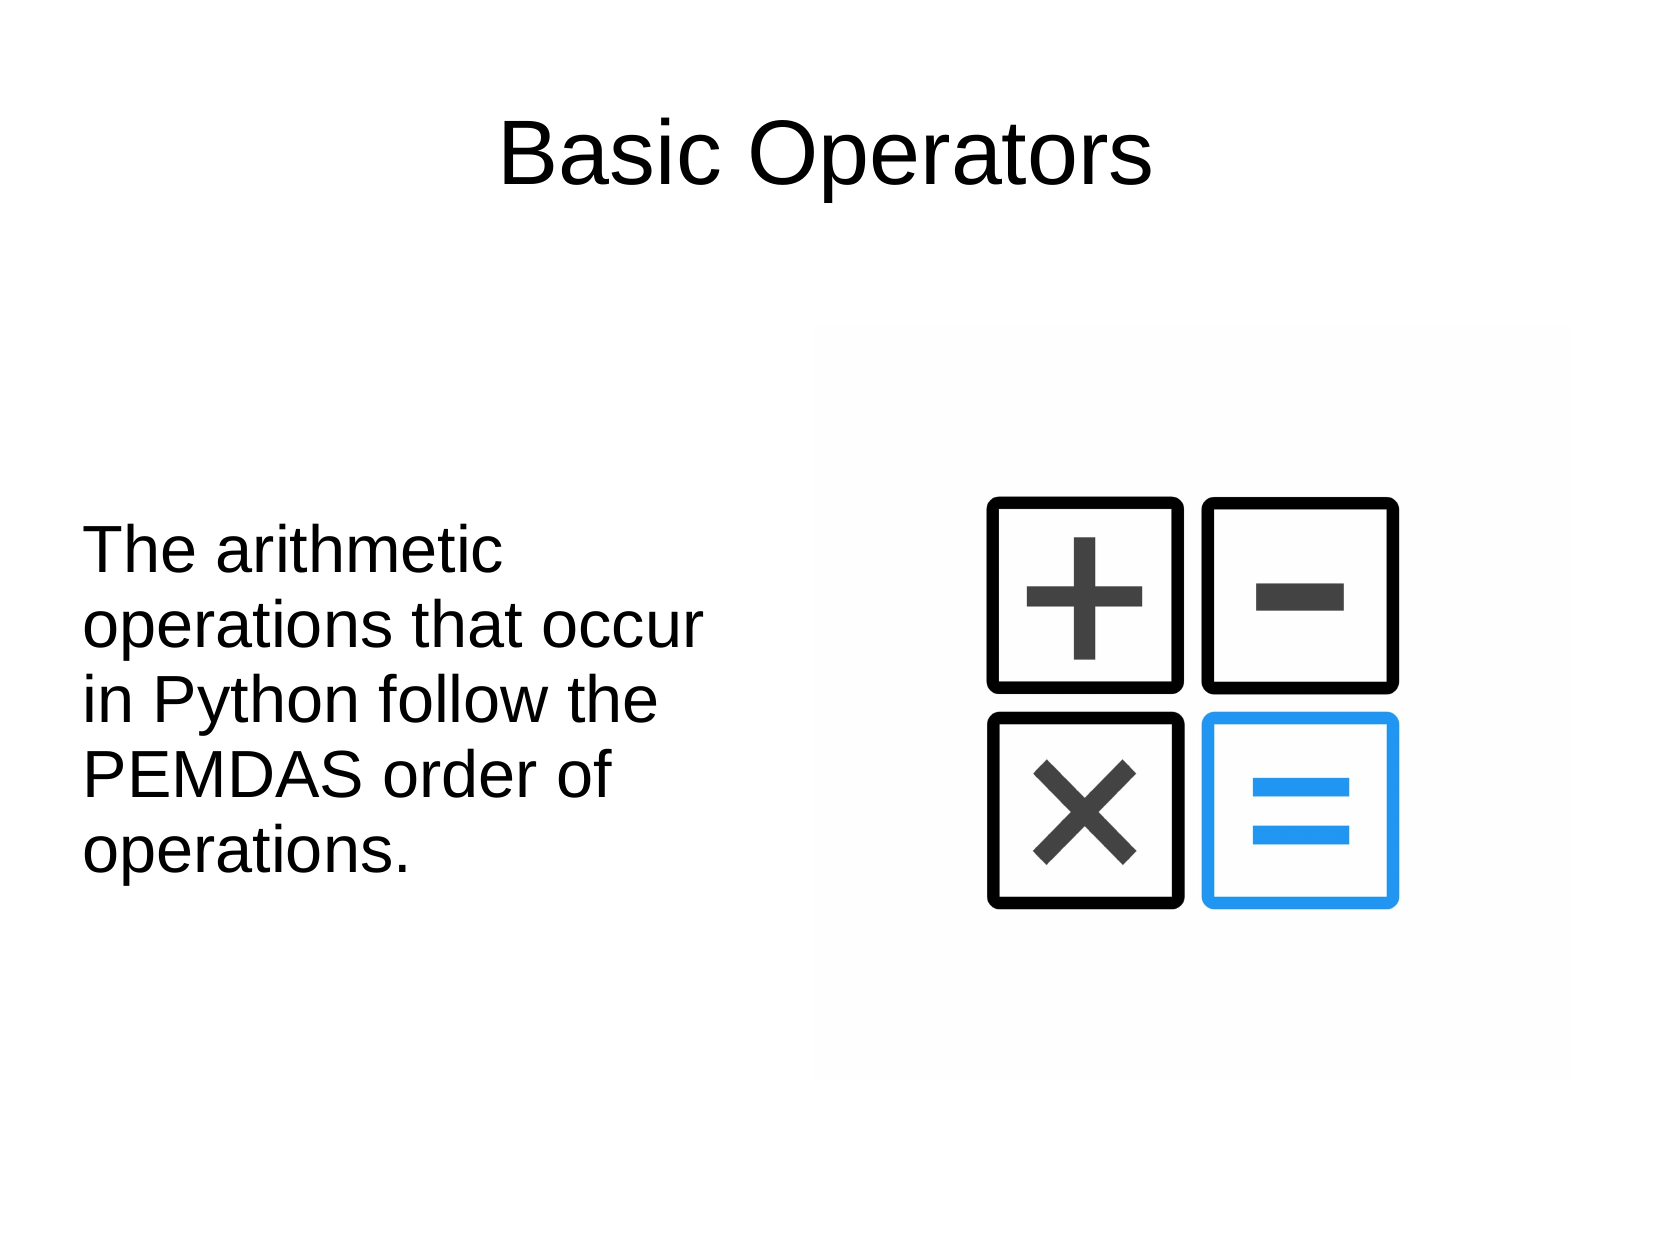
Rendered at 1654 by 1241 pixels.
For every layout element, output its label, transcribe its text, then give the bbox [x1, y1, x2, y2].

subtitle The arithmetic operations that occur in Python follow the PEMDAS order of operations. [82, 250, 1571, 1149]
picture [814, 324, 1571, 1081]
title Basic Operators [82, 49, 1571, 250]
